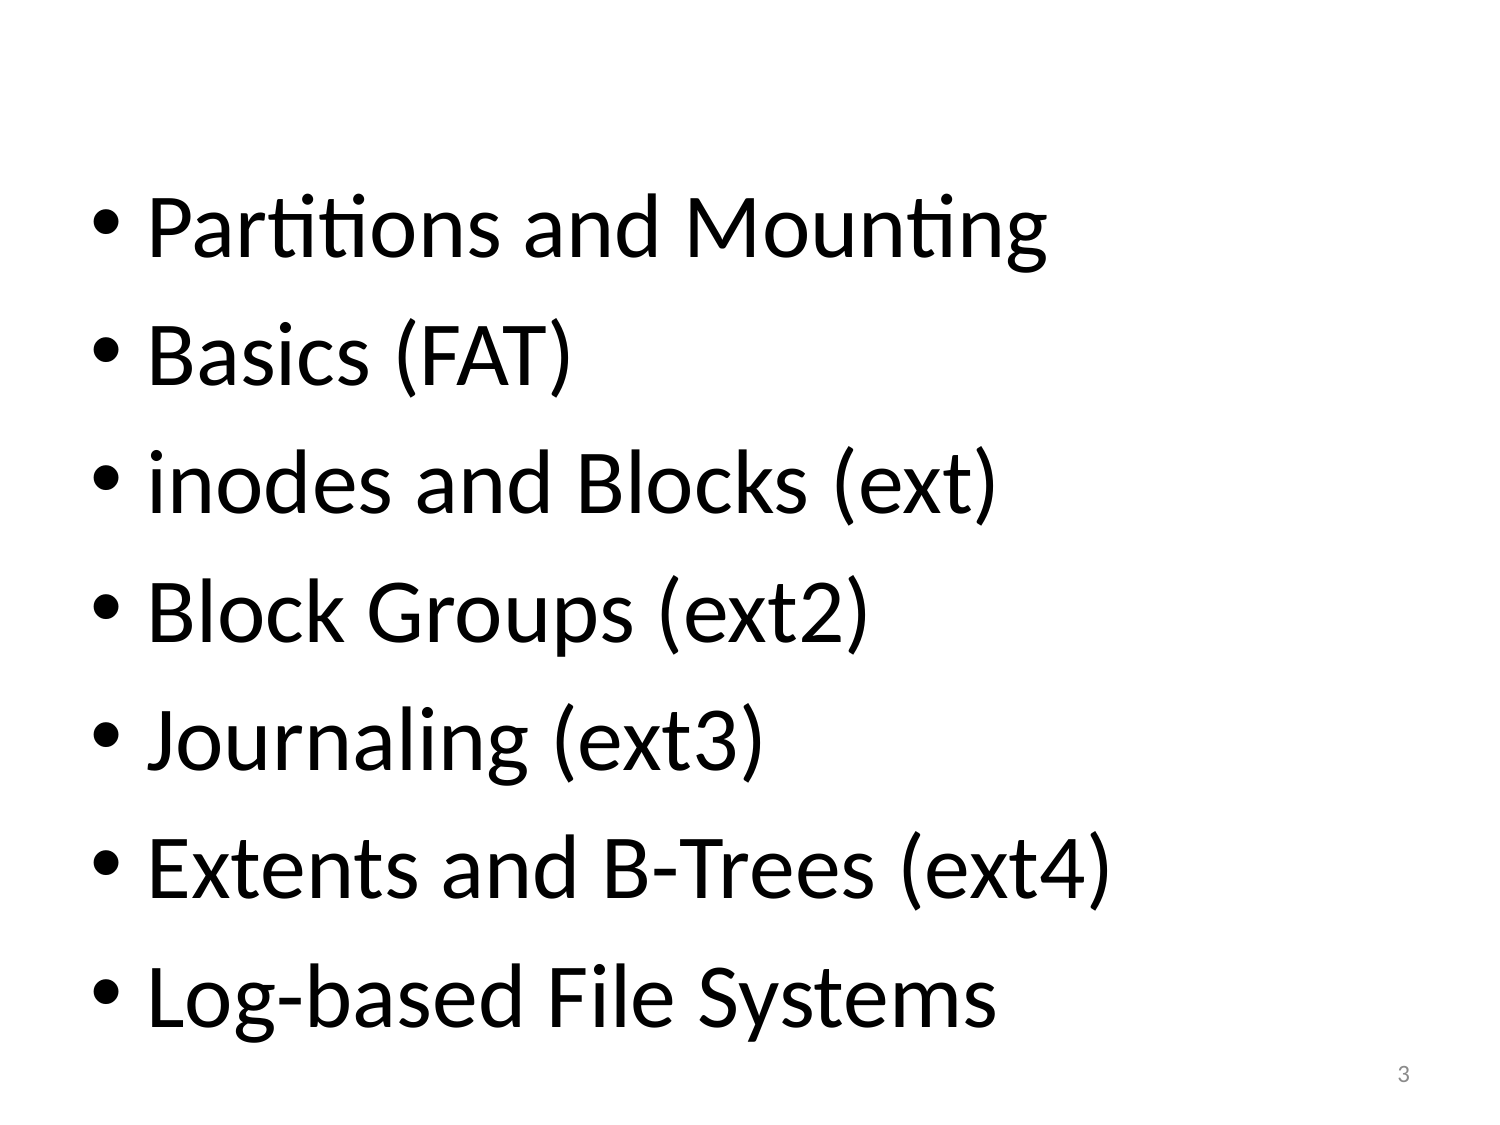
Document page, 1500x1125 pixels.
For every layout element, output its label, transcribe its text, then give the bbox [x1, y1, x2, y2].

slide_number <number> [1074, 1042, 1425, 1103]
list Partitions and Mounting Basics (FAT) inodes and Blocks (ext) Block Groups (ext2) Journaling (ext3) Extents and B-Trees (ext4) Log-based File Systems [75, 128, 1425, 1083]
